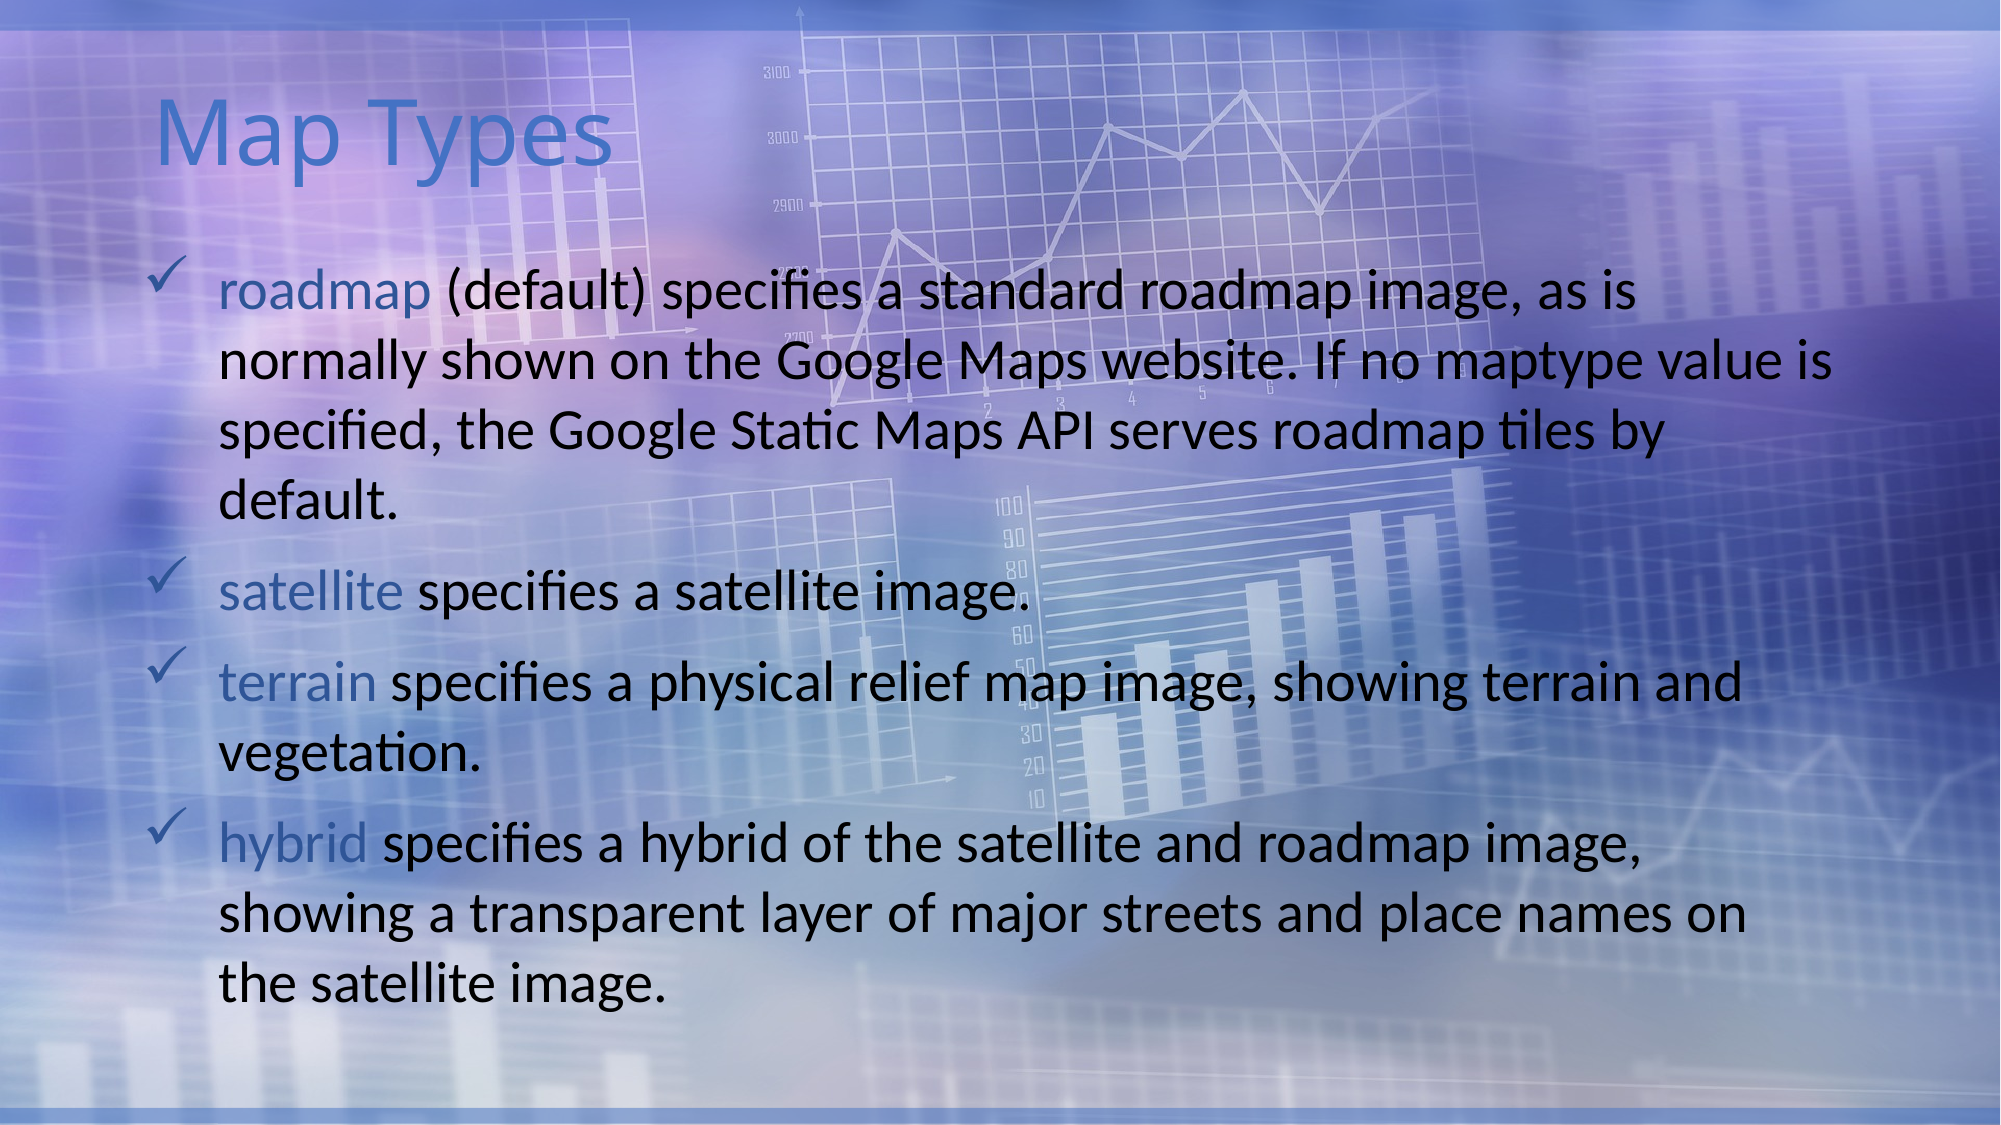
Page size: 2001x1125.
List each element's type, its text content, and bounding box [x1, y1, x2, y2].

picture [0, 31, 2001, 1125]
list roadmap (default) specifies a standard roadmap image, as is normally shown on the Google Maps website. If no maptype value is specified, the Google Static Maps API serves roadmap tiles by default. satellite specifies a satellite image. terrain specifies a physical relief map image, showing terrain and vegetation. hybrid specifies a hybrid of the satellite and roadmap image, showing a transparent layer of major streets and place names on the satellite image. [127, 244, 1853, 1017]
title Map Types [137, 59, 1863, 197]
